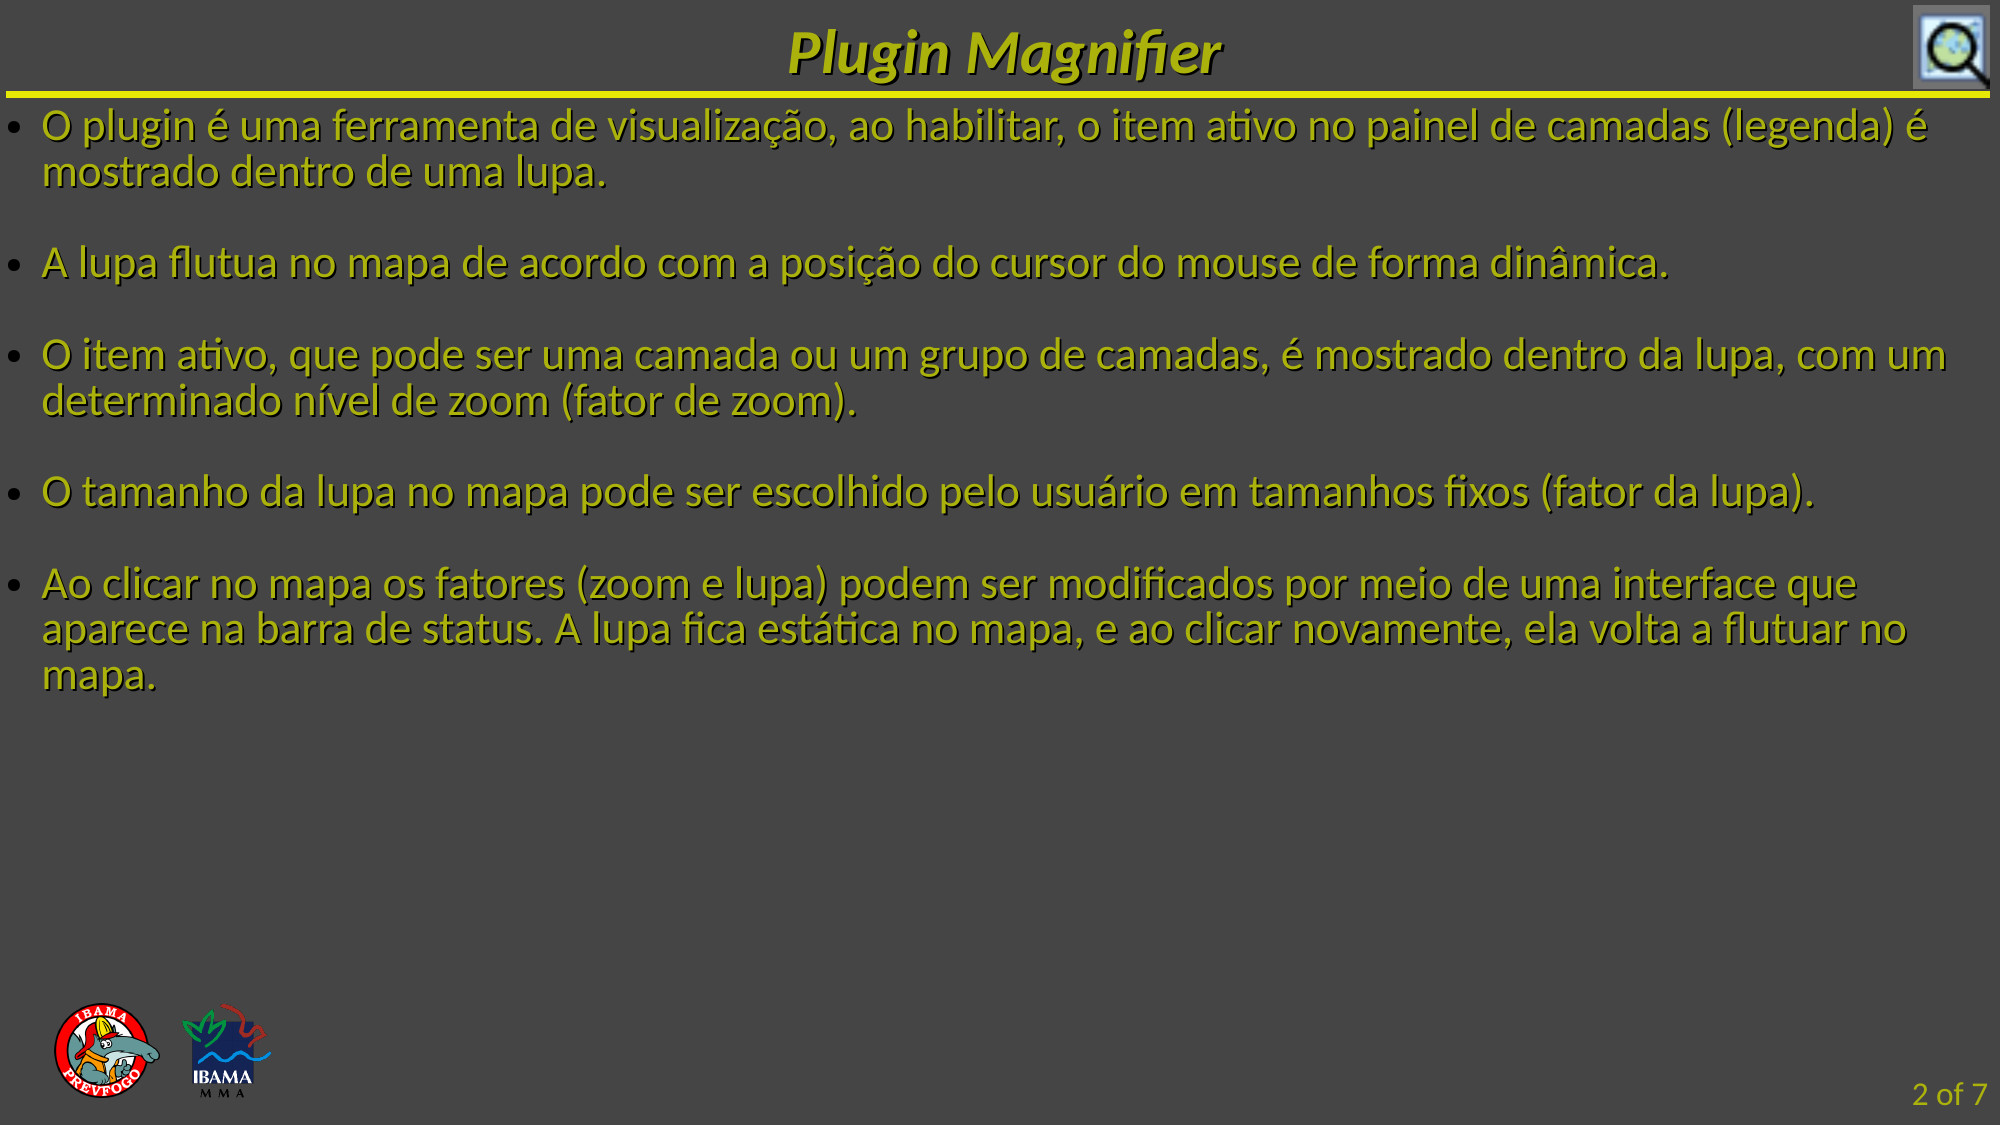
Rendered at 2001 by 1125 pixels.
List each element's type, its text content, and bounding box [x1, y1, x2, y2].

picture [1913, 5, 1990, 89]
picture [173, 1003, 272, 1098]
subtitle Plugin Magnifier [9, 11, 2000, 95]
text_box <número> of 7 [1757, 1080, 1989, 1125]
picture [54, 1003, 160, 1098]
text_box O plugin é uma ferramenta de visualização, ao habilitar, o item ativo no painel de camadas (legenda) é mostrado dentro de uma lupa. A lupa flutua no mapa de acordo com a posição do cursor do mouse de forma dinâmica. O item ativo, que pode ser uma camada ou um grupo de camadas, é mostrado dentro da lupa, com um determinado nível de zoom (fator de zoom). O tamanho da lupa no mapa pode ser escolhido pelo usuário em tamanhos fixos (fator da lupa). Ao clicar no mapa os fatores (zoom e lupa) podem ser modificados por meio de uma interface que aparece na barra de status. A lupa fica estática no mapa, e ao clicar novamente, ela volta a flutuar no mapa. [5, 106, 1995, 982]
